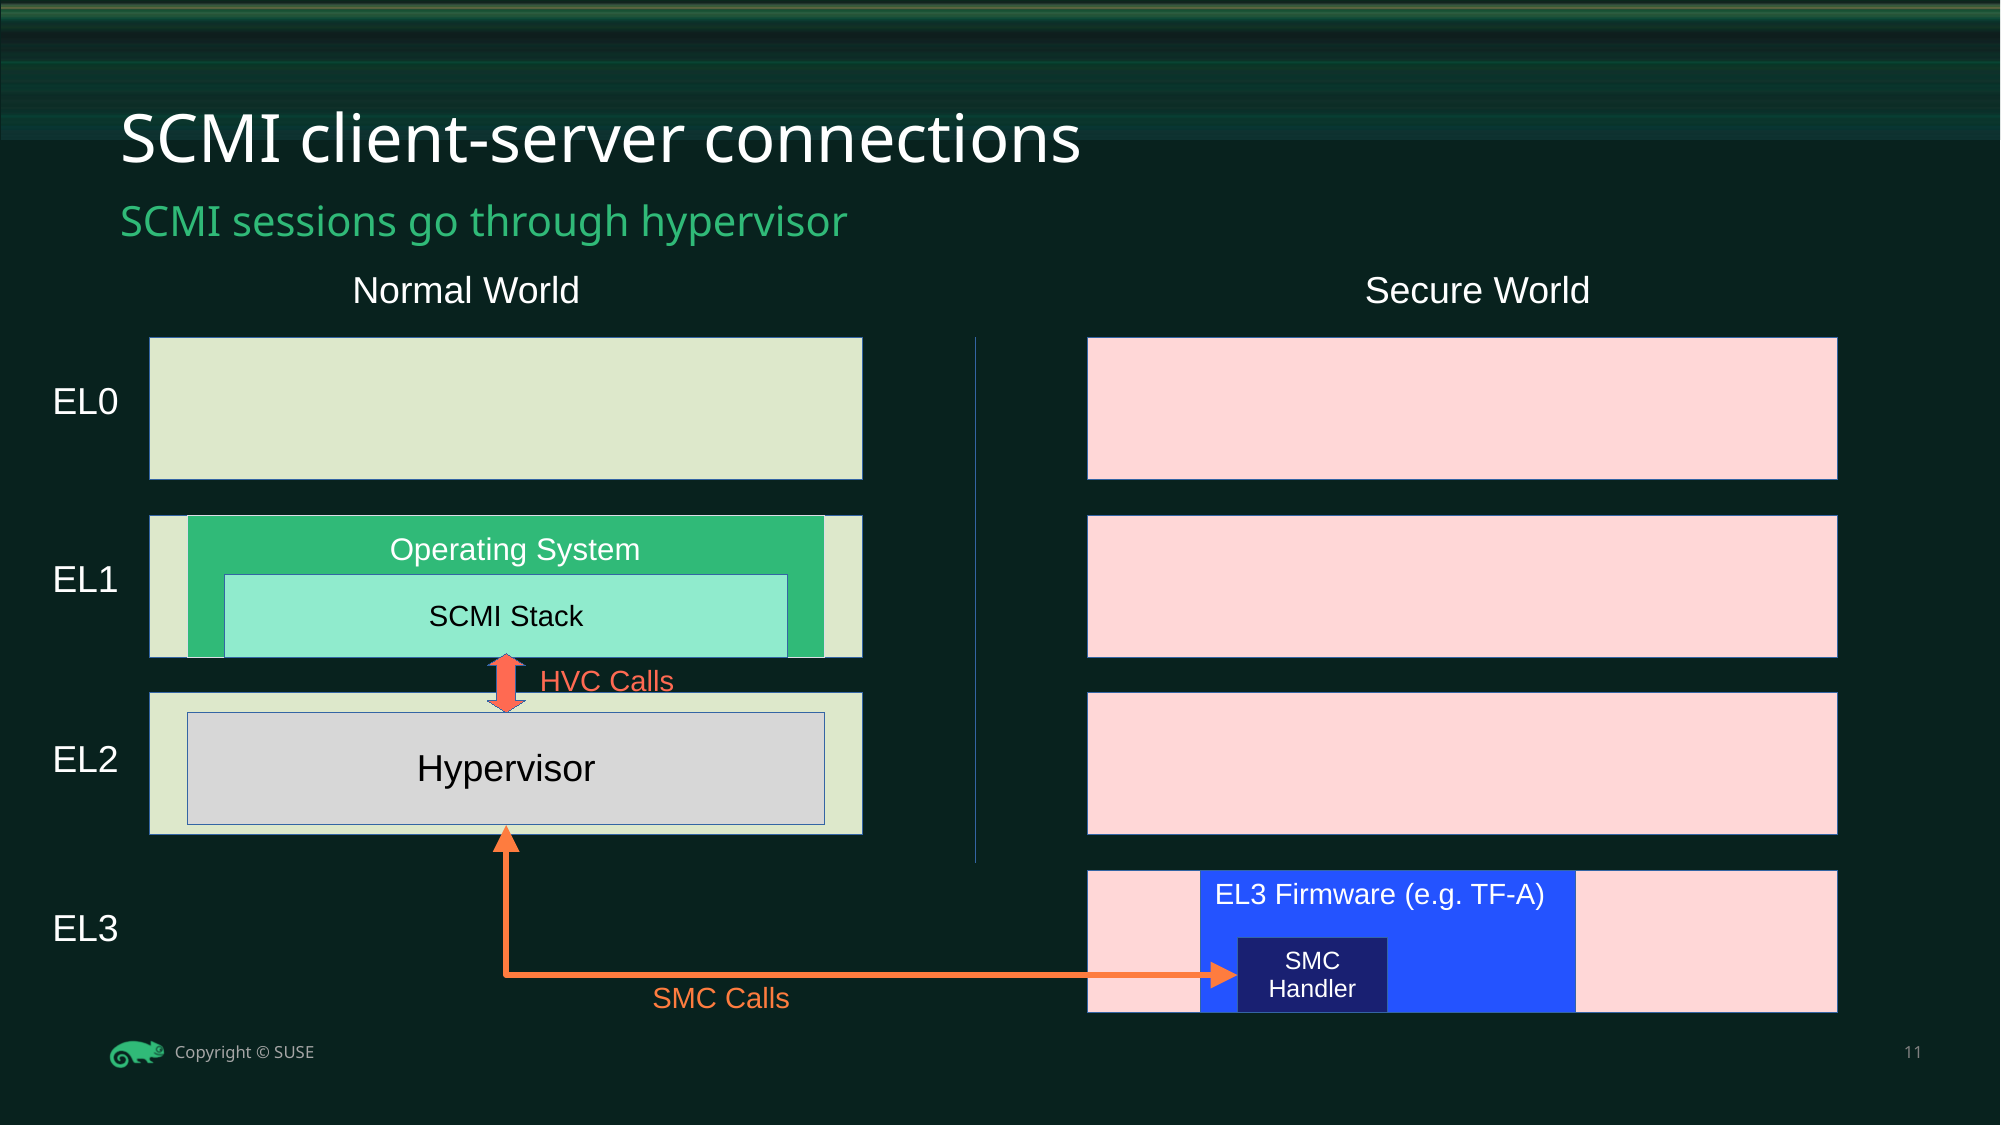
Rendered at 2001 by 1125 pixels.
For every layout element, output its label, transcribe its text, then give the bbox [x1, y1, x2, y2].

text_box HVC Calls [525, 657, 713, 705]
text_box EL3 [37, 900, 151, 957]
picture [1, 0, 2001, 140]
title SCMI client-server connections [120, 103, 1880, 179]
text_box EL2 [37, 730, 151, 788]
text_box Operating System [375, 525, 676, 574]
text_box [149, 653, 863, 835]
text_box EL1 [37, 550, 151, 608]
text_box [1088, 976, 1237, 1013]
list SCMI sessions go through hypervisor [120, 189, 1880, 300]
text_box [1087, 337, 1838, 480]
text_box [149, 337, 863, 480]
text_box [1388, 870, 1838, 1013]
text_box [1087, 692, 1838, 835]
text_box SMC Handler [1237, 937, 1388, 1013]
text_box SMC Calls [637, 975, 1088, 1056]
text_box Normal World [337, 262, 713, 320]
text_box [149, 515, 863, 658]
text_box [1087, 870, 1237, 974]
picture [99, 1031, 175, 1074]
text_box EL3 Firmware (e.g. TF-A) [1200, 870, 1576, 951]
text_box EL0 [37, 372, 151, 430]
text_box Secure World [1350, 262, 1726, 320]
text_box SCMI Stack [224, 574, 788, 658]
text_box [1087, 515, 1838, 658]
text_box Hypervisor [187, 712, 825, 825]
